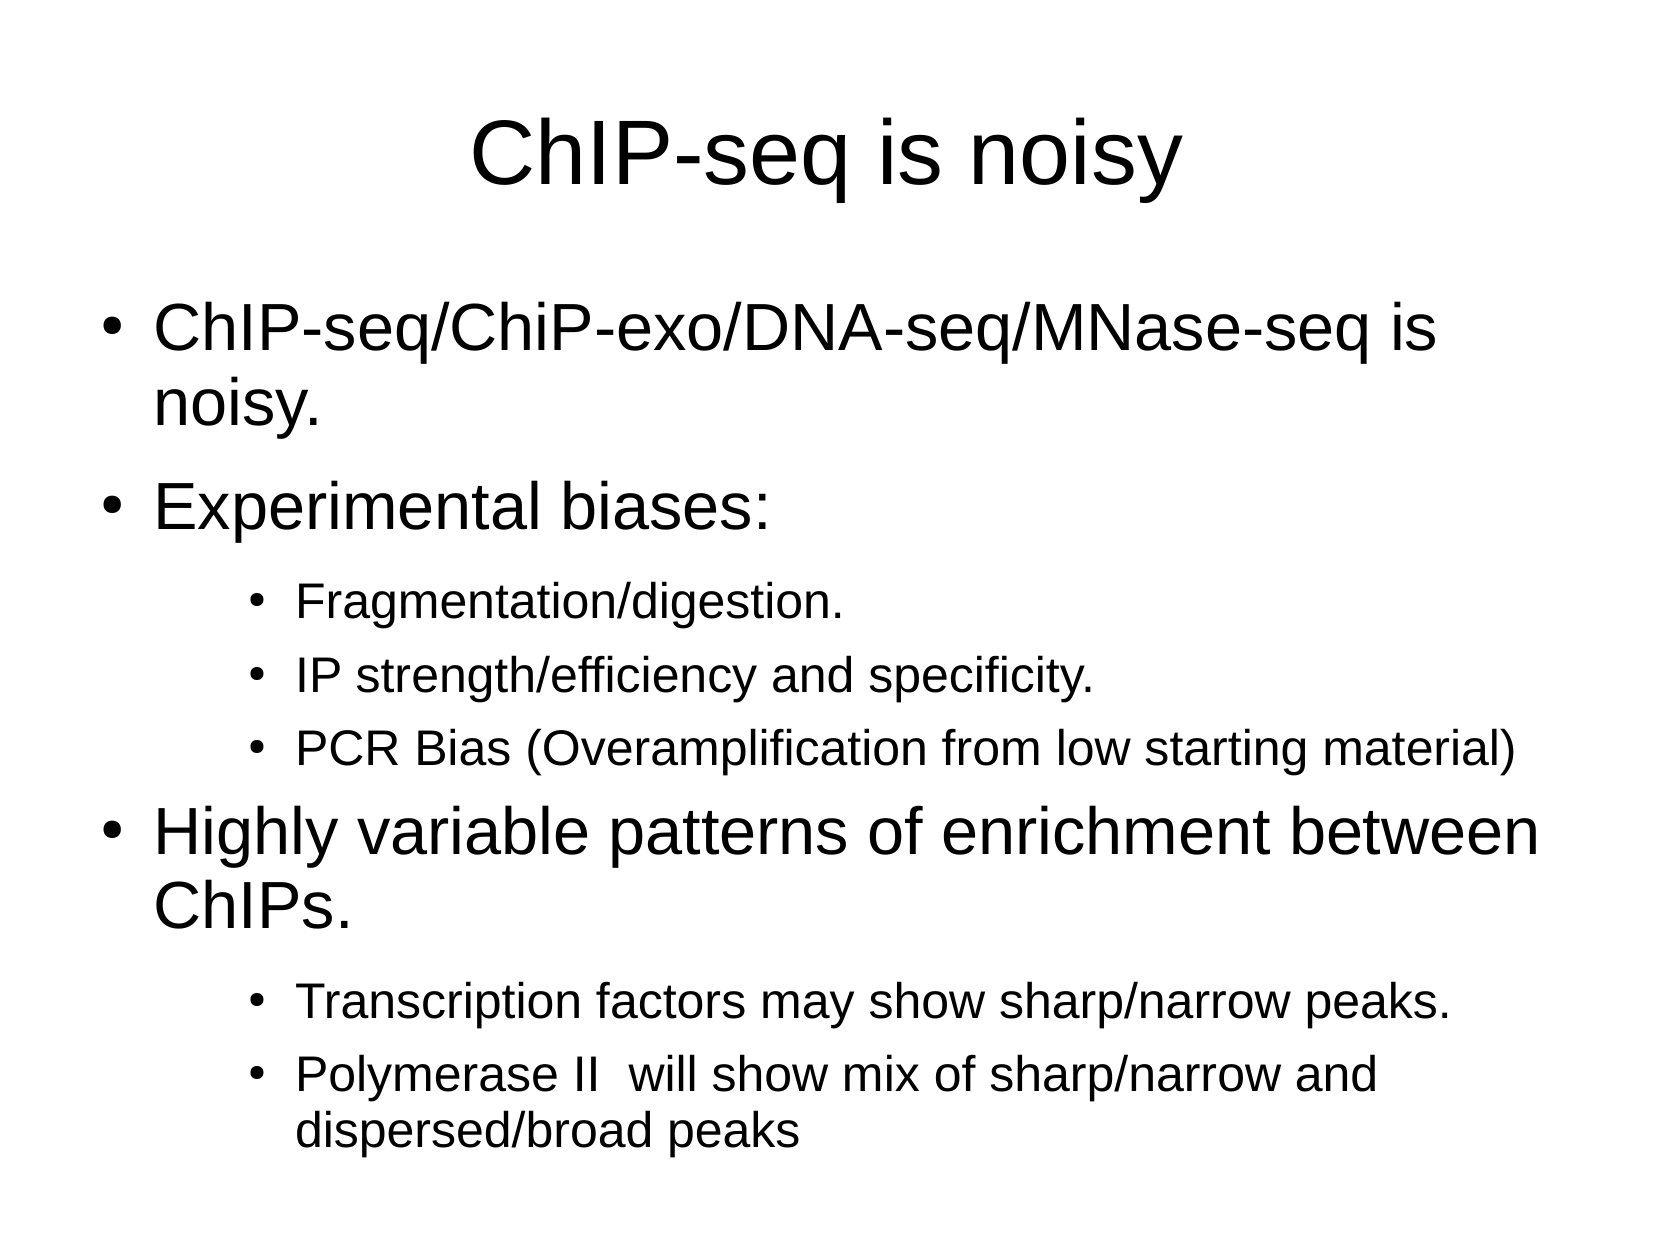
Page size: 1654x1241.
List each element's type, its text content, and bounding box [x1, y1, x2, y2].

list ChIP-seq/ChiP-exo/DNA-seq/MNase-seq is noisy. Experimental biases: Fragmentation/digestion. IP strength/efficiency and specificity. PCR Bias (Overamplification from low starting material) Highly variable patterns of enrichment between ChIPs. Transcription factors may show sharp/narrow peaks. Polymerase II will show mix of sharp/narrow and dispersed/broad peaks [82, 290, 1571, 1158]
title ChIP-seq is noisy [82, 49, 1571, 257]
